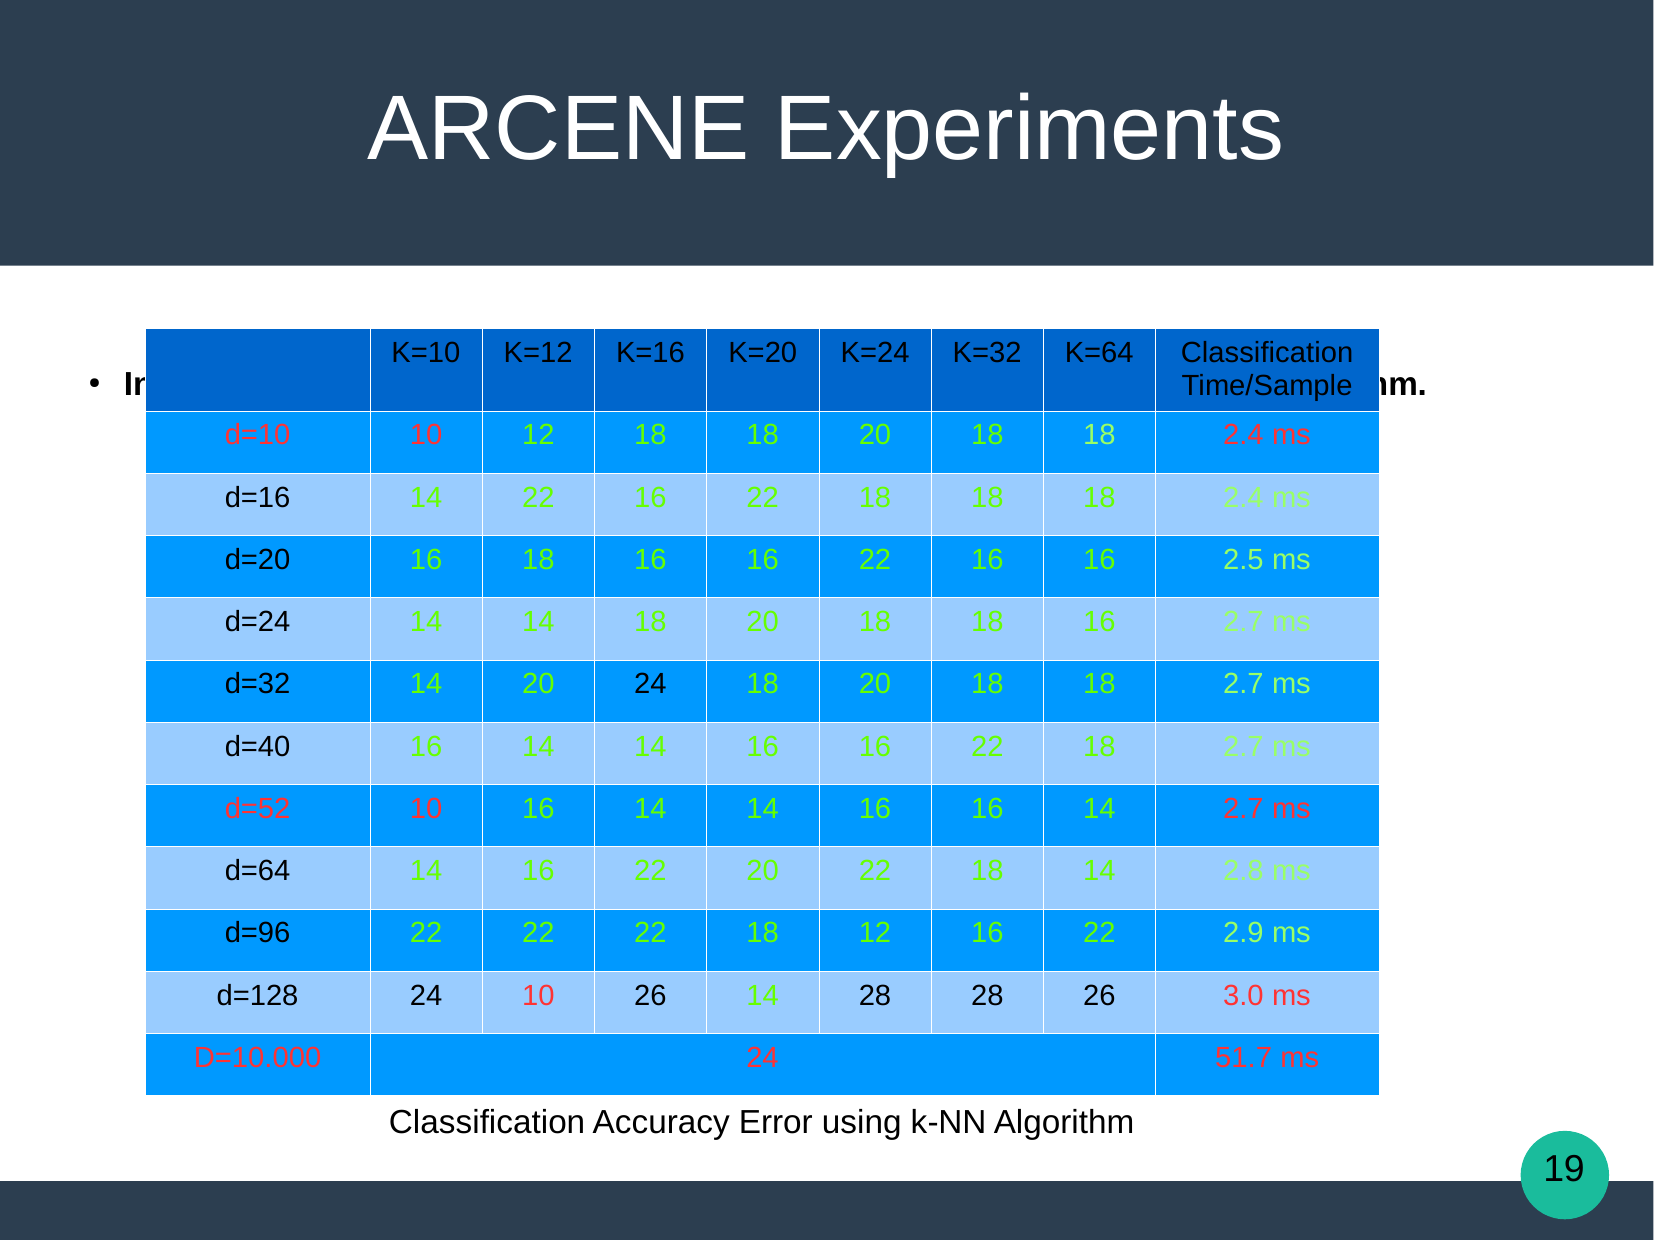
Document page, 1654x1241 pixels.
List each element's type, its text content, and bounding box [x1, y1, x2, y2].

table_cell 18 [707, 661, 819, 722]
table_cell 16 [707, 536, 819, 597]
table_cell 16 [1044, 536, 1155, 597]
table_cell 2.7 ms [1156, 785, 1379, 846]
table_cell 14 [1044, 847, 1155, 909]
table_cell d=40 [146, 723, 370, 784]
table_cell 20 [820, 661, 931, 722]
table_cell 22 [595, 847, 706, 909]
table_cell 20 [820, 412, 931, 473]
table_cell 10 [483, 972, 594, 1033]
title ARCENE Experiments [59, 49, 1595, 207]
table_cell 22 [483, 474, 594, 535]
table_cell Classification Accuracy Error using k-NN Algorithm [146, 1096, 1379, 1158]
table_cell 28 [820, 972, 931, 1033]
table_cell 22 [820, 847, 931, 909]
text_box <number> [1528, 1140, 1654, 1223]
table_cell 18 [932, 474, 1043, 535]
table_cell 18 [595, 598, 706, 660]
table_cell 20 [707, 847, 819, 909]
table_cell 16 [820, 723, 931, 784]
table_cell 14 [371, 598, 482, 660]
table_cell 14 [595, 723, 706, 784]
table_cell 2.5 ms [1156, 536, 1379, 597]
table_cell 10 [371, 785, 482, 846]
table_cell 18 [820, 474, 931, 535]
table_cell 14 [707, 972, 819, 1033]
table_cell d=96 [146, 910, 370, 971]
table_cell 16 [932, 910, 1043, 971]
table_cell 20 [483, 661, 594, 722]
table_cell 16 [483, 847, 594, 909]
table_header K=16 [595, 329, 706, 411]
table_cell 16 [932, 536, 1043, 597]
table_cell 18 [1044, 723, 1155, 784]
table_cell 18 [595, 412, 706, 473]
table_cell 2.7 ms [1156, 661, 1379, 722]
table_header K=64 [1044, 329, 1155, 411]
table_cell 12 [483, 412, 594, 473]
table_cell d=52 [146, 785, 370, 846]
table_cell 14 [595, 785, 706, 846]
table_cell 14 [483, 723, 594, 784]
table_cell 22 [820, 536, 931, 597]
table_header K=32 [932, 329, 1043, 411]
table_cell 18 [707, 412, 819, 473]
table_cell 2.8 ms [1156, 847, 1379, 909]
table_cell d=24 [146, 598, 370, 660]
table_cell 2.9 ms [1156, 910, 1379, 971]
table_cell 18 [707, 910, 819, 971]
table_cell 24 [371, 1034, 1155, 1095]
table_header K=10 [371, 329, 482, 411]
table_cell d=20 [146, 536, 370, 597]
table_cell 16 [483, 785, 594, 846]
table_header K=20 [707, 329, 819, 411]
table_cell 16 [371, 723, 482, 784]
table_cell 18 [1044, 661, 1155, 722]
subtitle Investigate LLE dimensionality reduction as feature selection/extraction algorithm. [88, 272, 1577, 1143]
table_cell d=16 [146, 474, 370, 535]
table_cell 22 [371, 910, 482, 971]
table_cell 16 [371, 536, 482, 597]
table_cell 18 [1044, 412, 1155, 473]
table_header K=24 [820, 329, 931, 411]
table_cell 14 [371, 474, 482, 535]
table_cell 26 [595, 972, 706, 1033]
table_cell 14 [371, 847, 482, 909]
table_cell 3.0 ms [1156, 972, 1379, 1033]
table_cell 18 [1044, 474, 1155, 535]
table_cell d=128 [146, 972, 370, 1033]
table_cell 16 [595, 536, 706, 597]
table_cell 18 [932, 412, 1043, 473]
table_cell 16 [820, 785, 931, 846]
table_cell 22 [595, 910, 706, 971]
table_cell 18 [932, 847, 1043, 909]
table_header [146, 329, 370, 411]
table_cell 22 [707, 474, 819, 535]
table_cell 22 [483, 910, 594, 971]
table_cell 14 [371, 661, 482, 722]
table_cell 10 [371, 412, 482, 473]
table_cell 14 [483, 598, 594, 660]
table_cell 18 [483, 536, 594, 597]
table_cell d=64 [146, 847, 370, 909]
table_cell d=10 [146, 412, 370, 473]
table_cell 2.7 ms [1156, 598, 1379, 660]
table_header K=12 [483, 329, 594, 411]
table_cell 2.4 ms [1156, 474, 1379, 535]
table_cell 22 [932, 723, 1043, 784]
table_cell 12 [820, 910, 931, 971]
table_header Classification Time/Sample [1156, 329, 1379, 411]
table_cell 18 [932, 661, 1043, 722]
table_cell 24 [595, 661, 706, 722]
table_cell 16 [1044, 598, 1155, 660]
table_cell 16 [932, 785, 1043, 846]
table_cell 20 [707, 598, 819, 660]
table_cell 51.7 ms [1156, 1034, 1379, 1095]
table_cell 14 [1044, 785, 1155, 846]
table_cell 16 [595, 474, 706, 535]
table_cell 2.7 ms [1156, 723, 1379, 784]
table_cell D=10.000 [146, 1034, 370, 1095]
table_cell 18 [932, 598, 1043, 660]
table_cell 22 [1044, 910, 1155, 971]
table_cell 24 [371, 972, 482, 1033]
table_cell 18 [820, 598, 931, 660]
table_cell 2.4 ms [1156, 412, 1379, 473]
table_cell 14 [707, 785, 819, 846]
table_cell 26 [1044, 972, 1155, 1033]
table_cell 28 [932, 972, 1043, 1033]
table_cell d=32 [146, 661, 370, 722]
table_cell 16 [707, 723, 819, 784]
